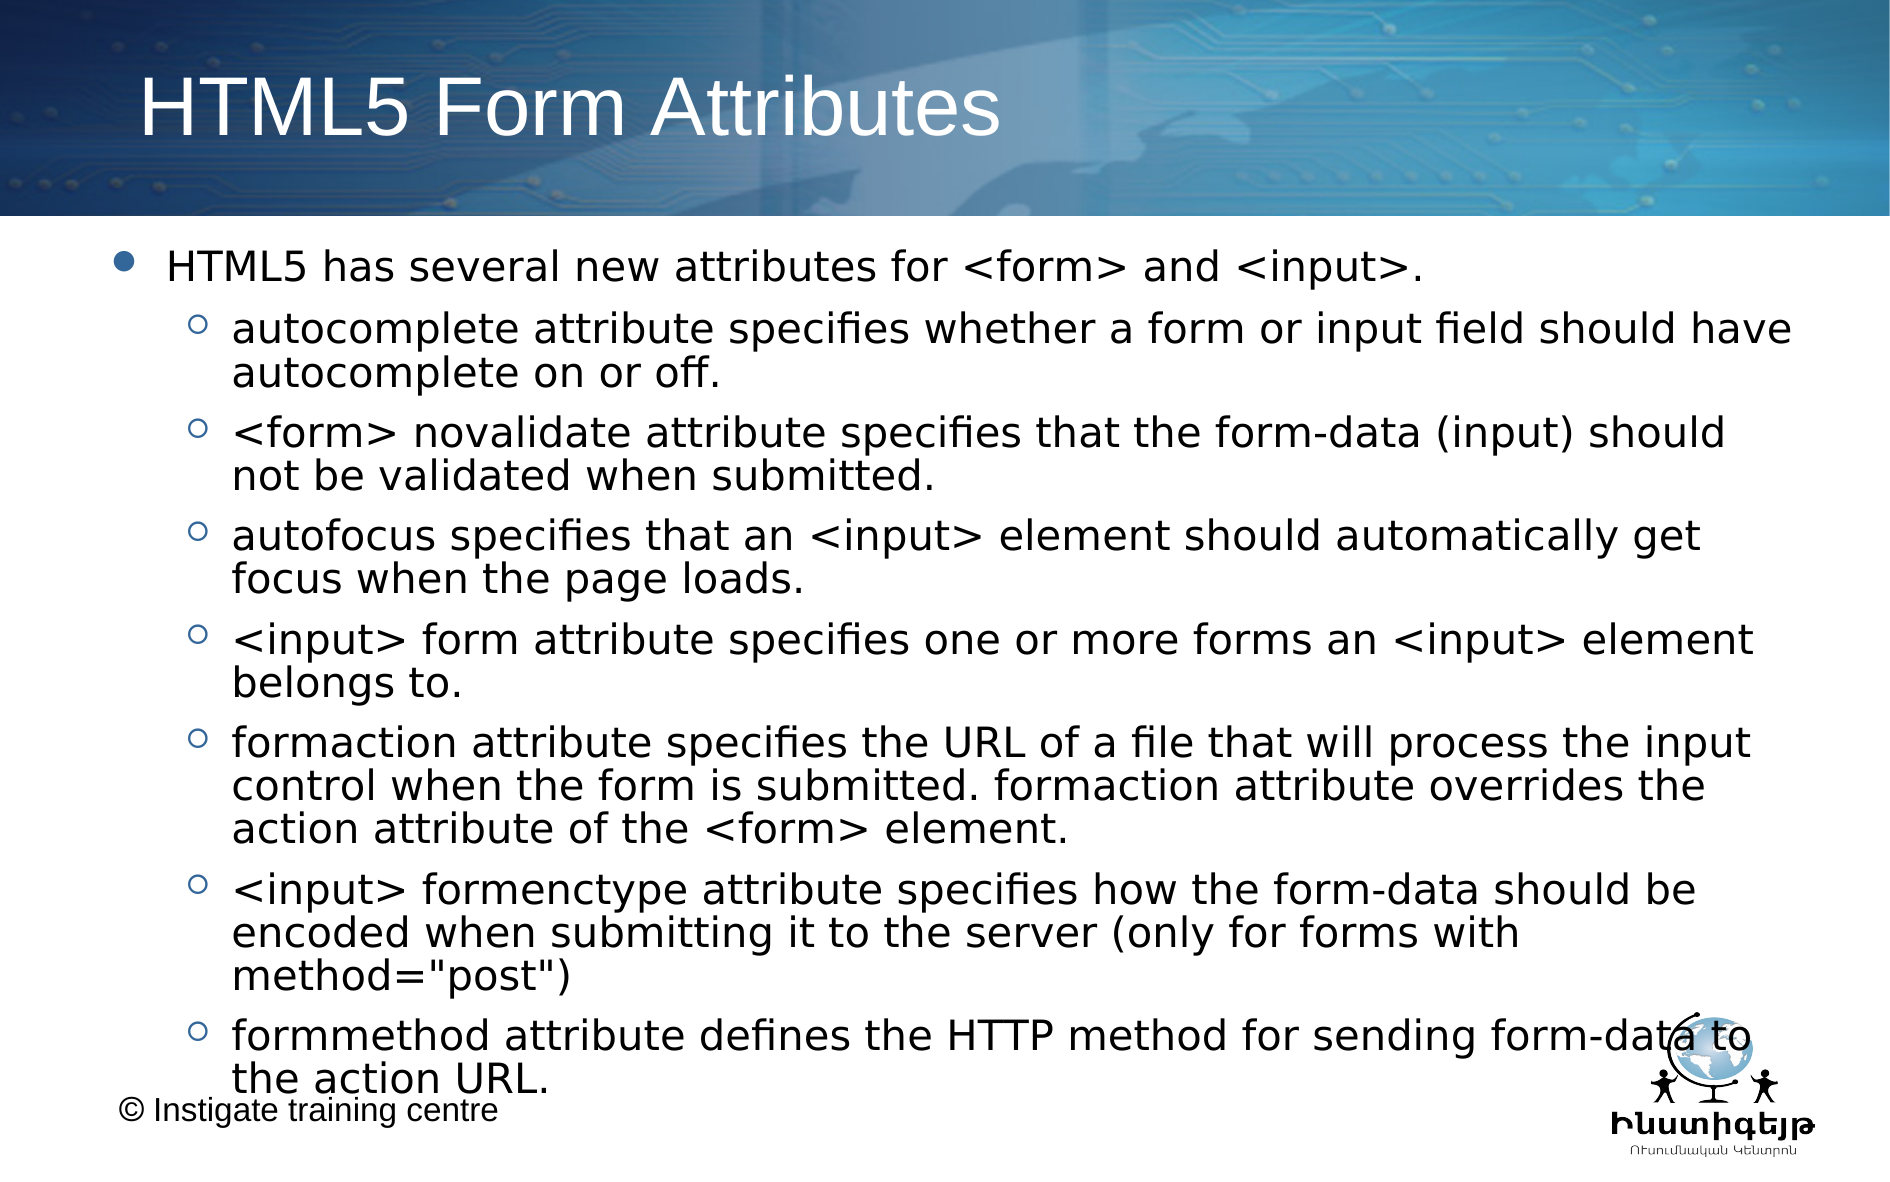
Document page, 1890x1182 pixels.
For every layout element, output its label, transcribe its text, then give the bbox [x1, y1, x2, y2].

picture [0, 0, 1890, 216]
picture [1612, 1030, 1622, 1047]
text_box HTML5 Form Attributes [138, 82, 1801, 90]
list HTML5 has several new attributes for <form> and <input>. autocomplete attribute specifies whether a form or input field should have autocomplete on or off. <form> novalidate attribute specifies that the form-data (input) should not be validated when submitted. autofocus specifies that an <input> element should automatically get focus when the page loads. <input> form attribute specifies one or more forms an <input> element belongs to. formaction attribute specifies the URL of a file that will process the input control when the form is submitted. formaction attribute overrides the action attribute of the <form> element. <input> formenctype attribute specifies how the form-data should be encoded when submitting it to the server (only for forms with method="post") formmethod attribute defines the HTTP method for sending form-data to the action URL. [110, 247, 1801, 276]
picture [1612, 1012, 1815, 1157]
